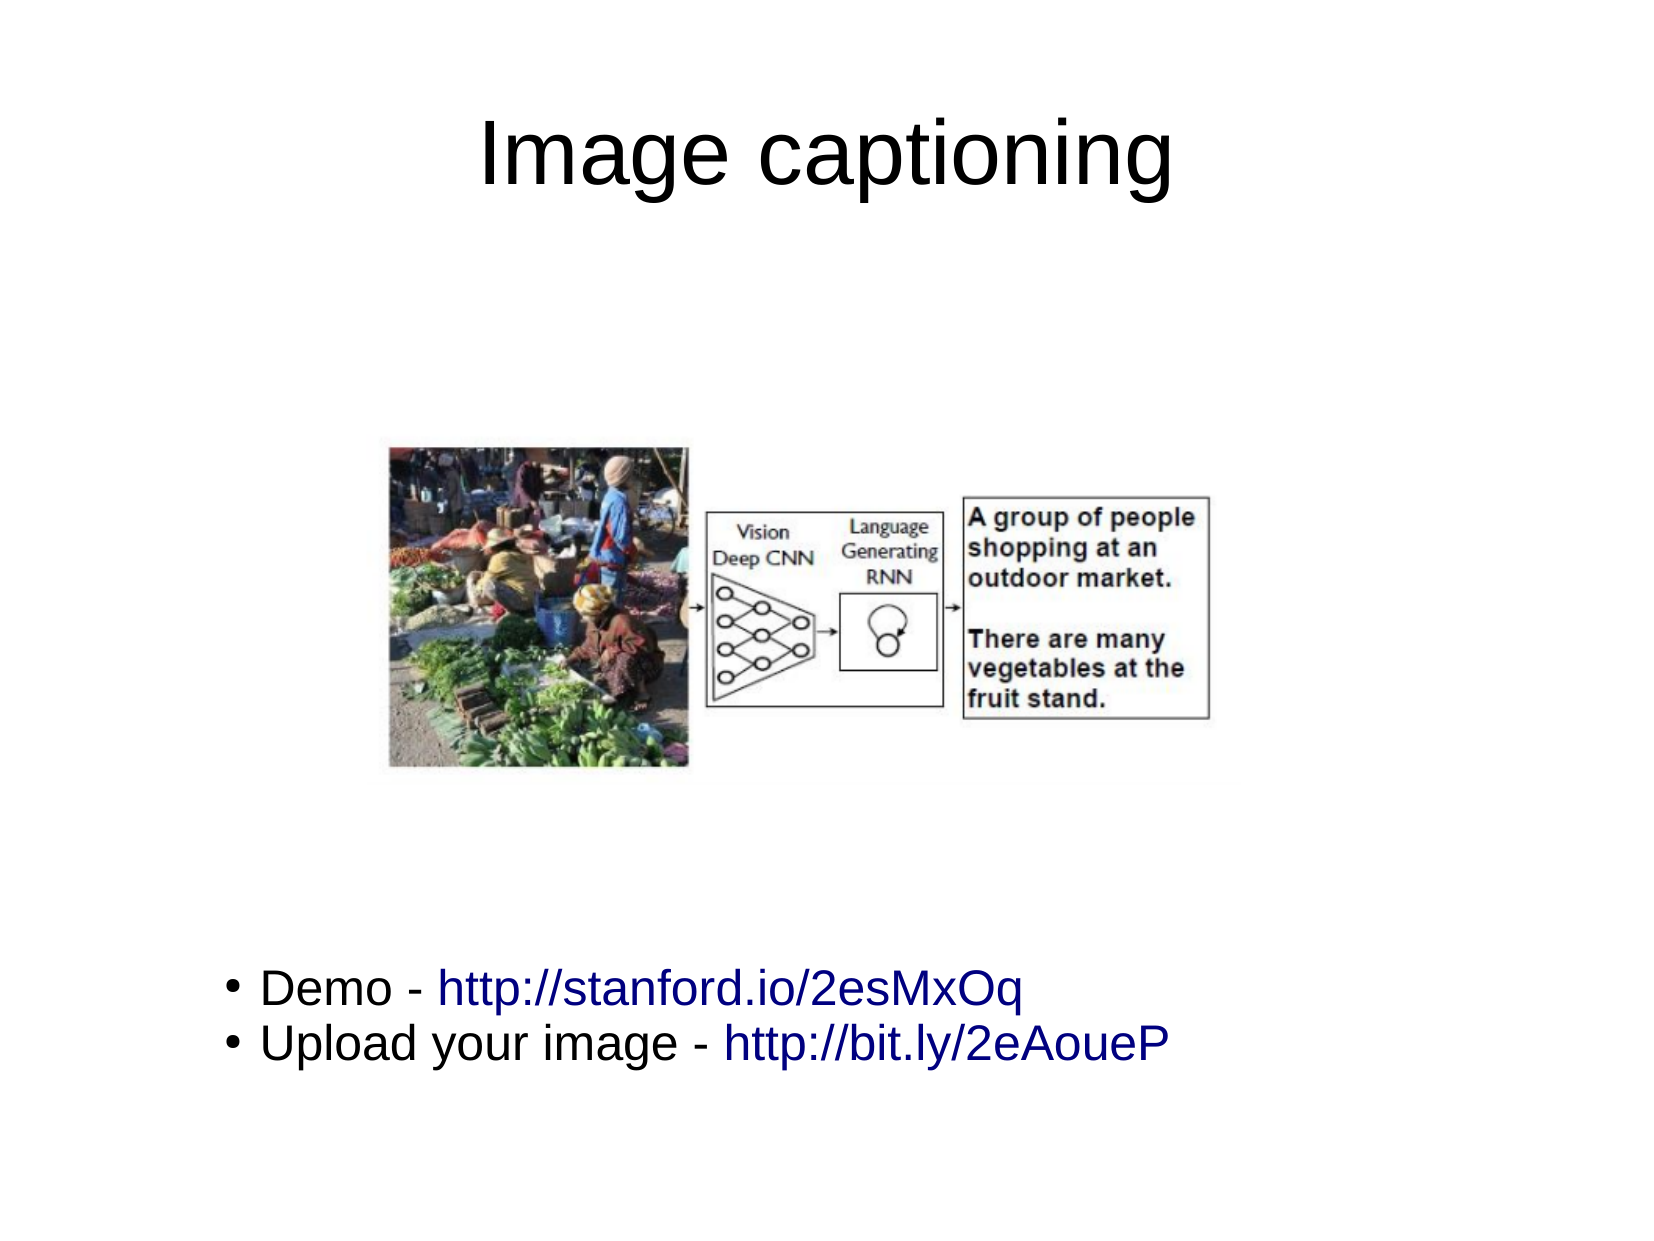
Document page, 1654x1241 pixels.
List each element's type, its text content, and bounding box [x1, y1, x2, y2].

text_box Demo - http://stanford.io/2esMxOq Upload your image - http://bit.ly/2eAoueP [209, 952, 1423, 1080]
picture [356, 421, 1276, 803]
title Image captioning [82, 49, 1571, 257]
